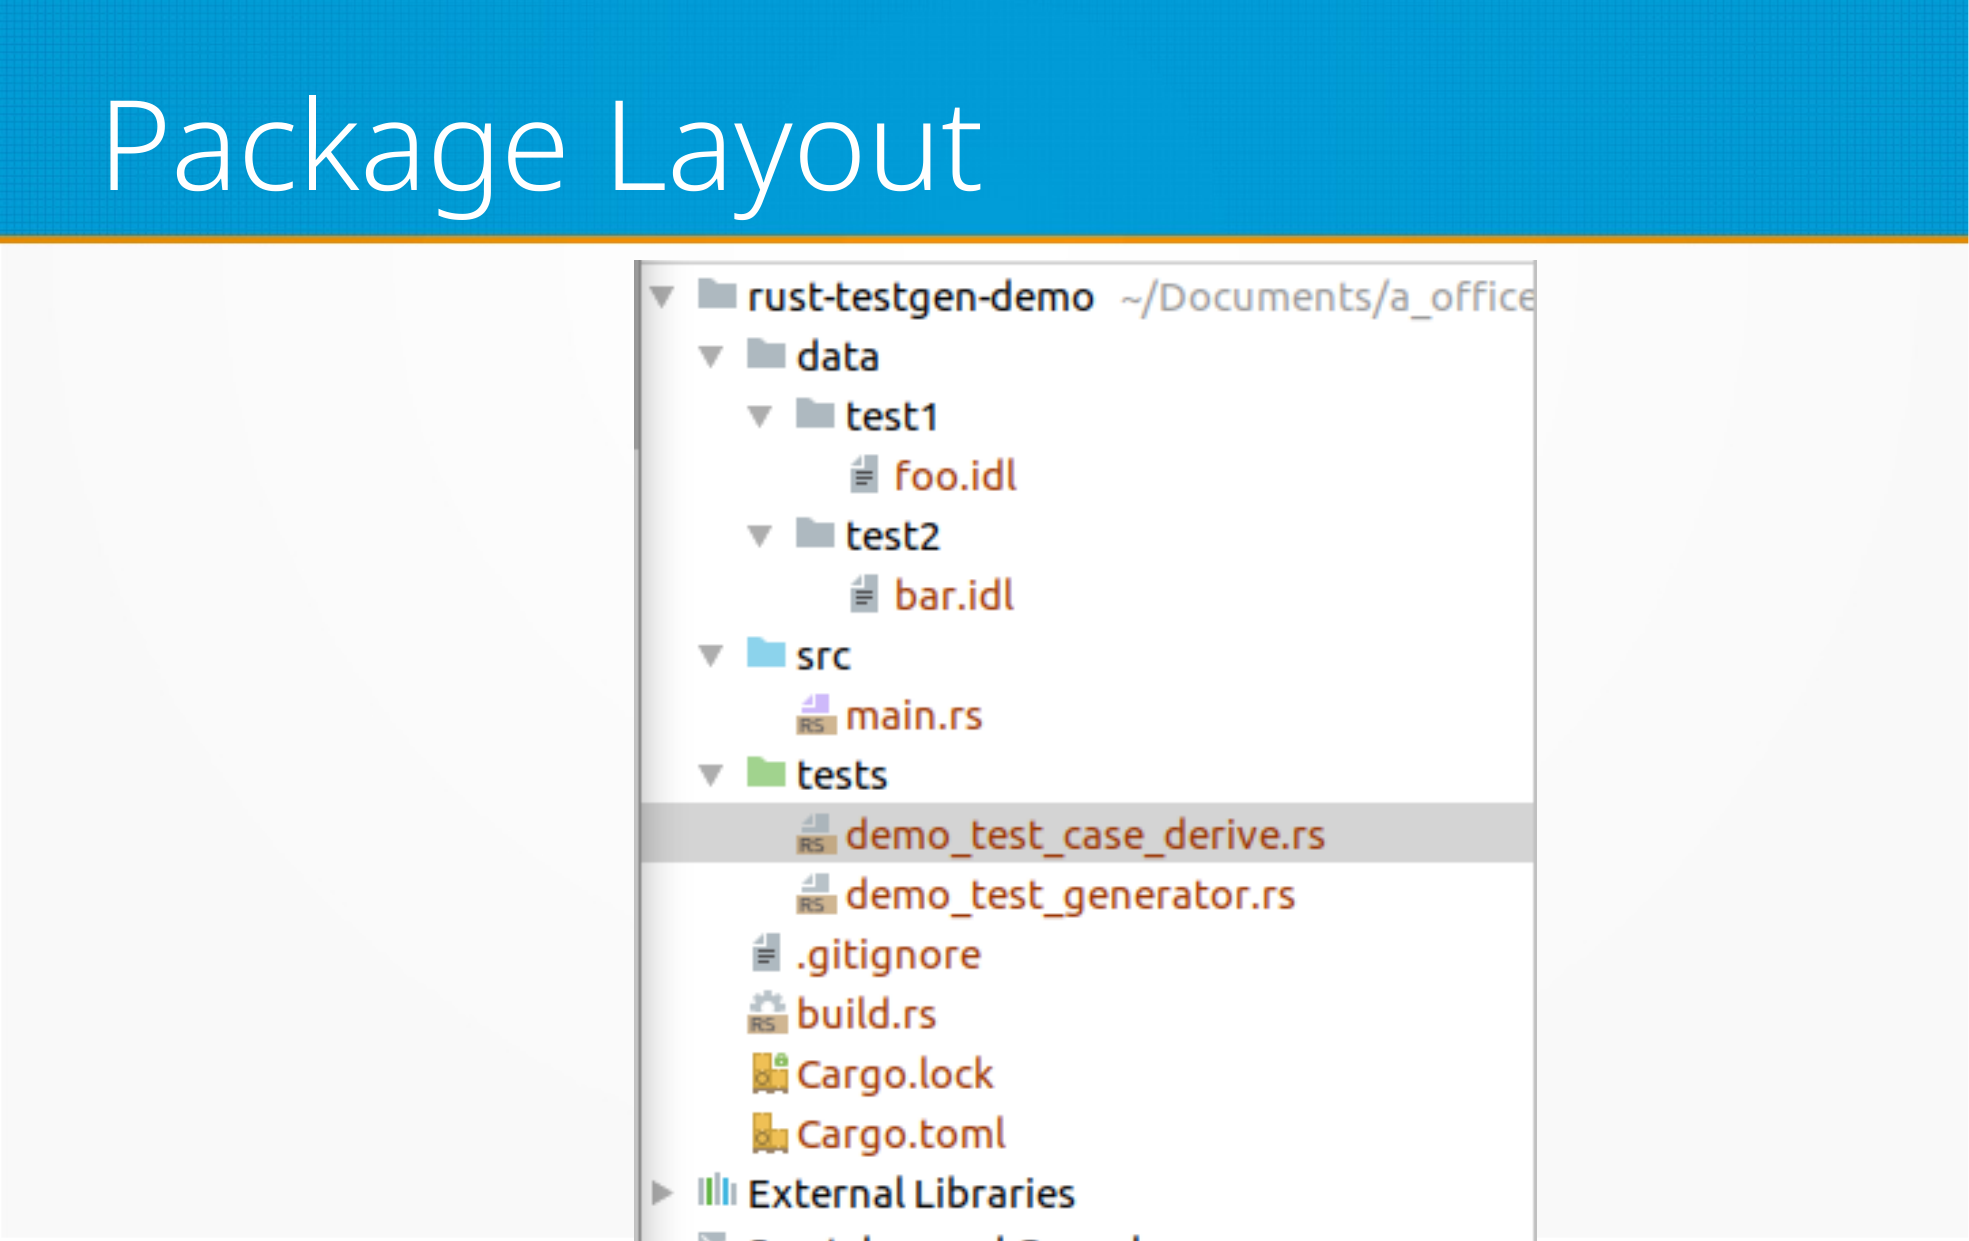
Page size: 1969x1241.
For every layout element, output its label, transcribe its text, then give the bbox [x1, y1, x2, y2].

title Package Layout [98, 19, 1870, 227]
picture [0, 233, 1969, 1241]
